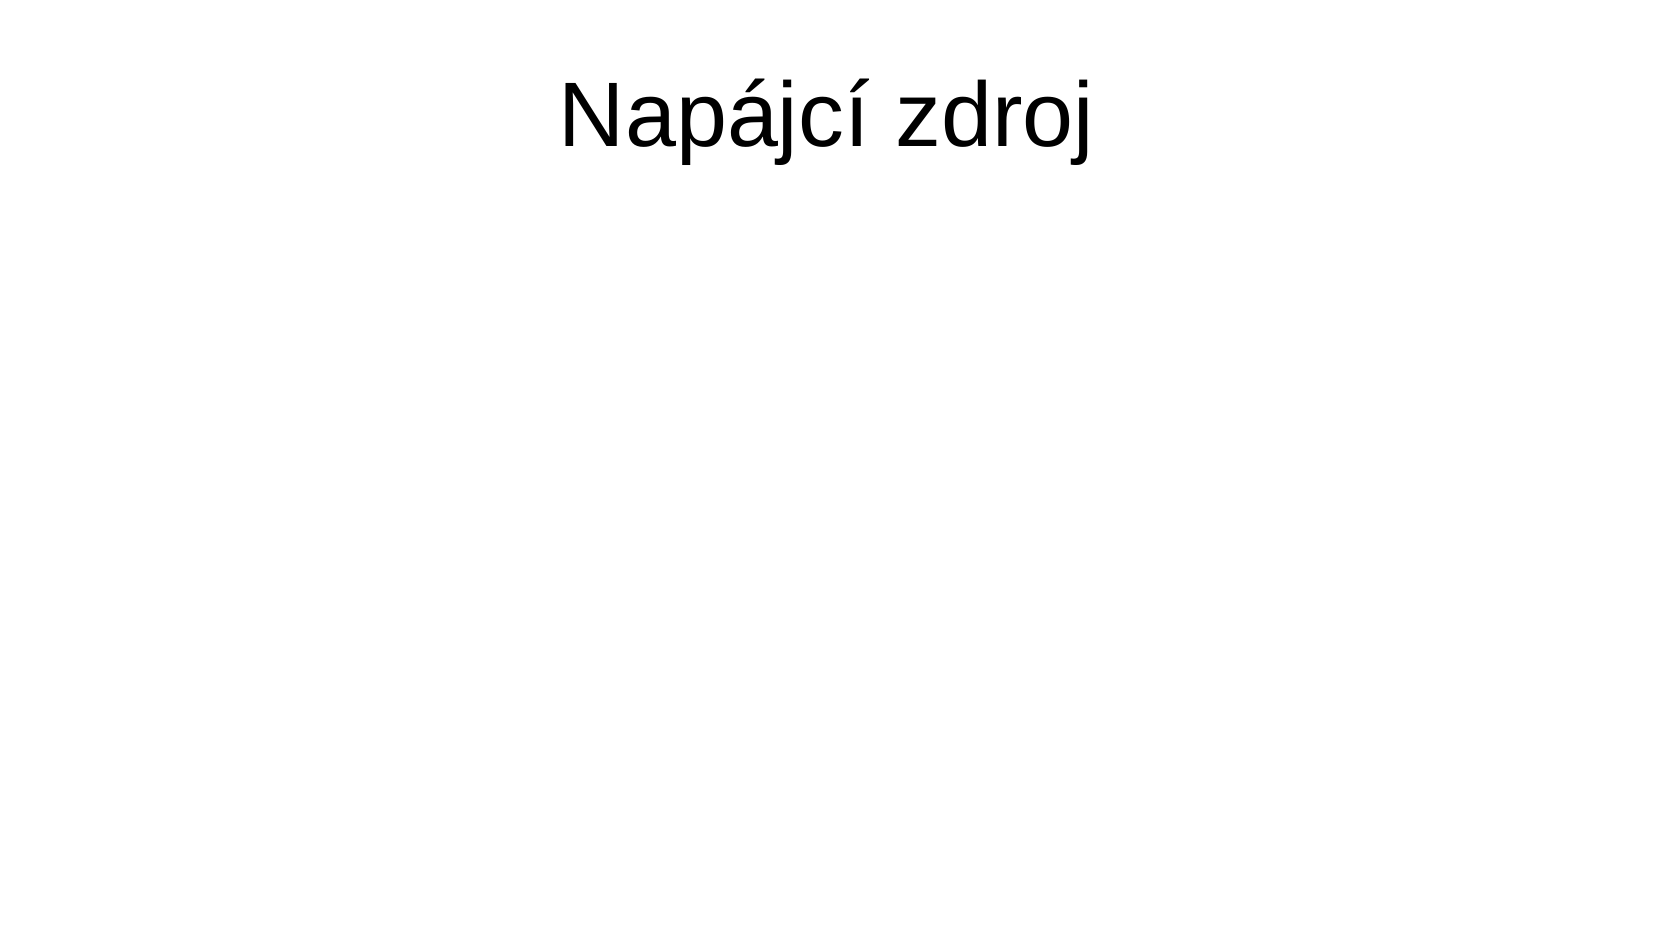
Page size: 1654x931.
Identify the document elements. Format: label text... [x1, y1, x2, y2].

title Napájcí zdroj [82, 37, 1571, 193]
